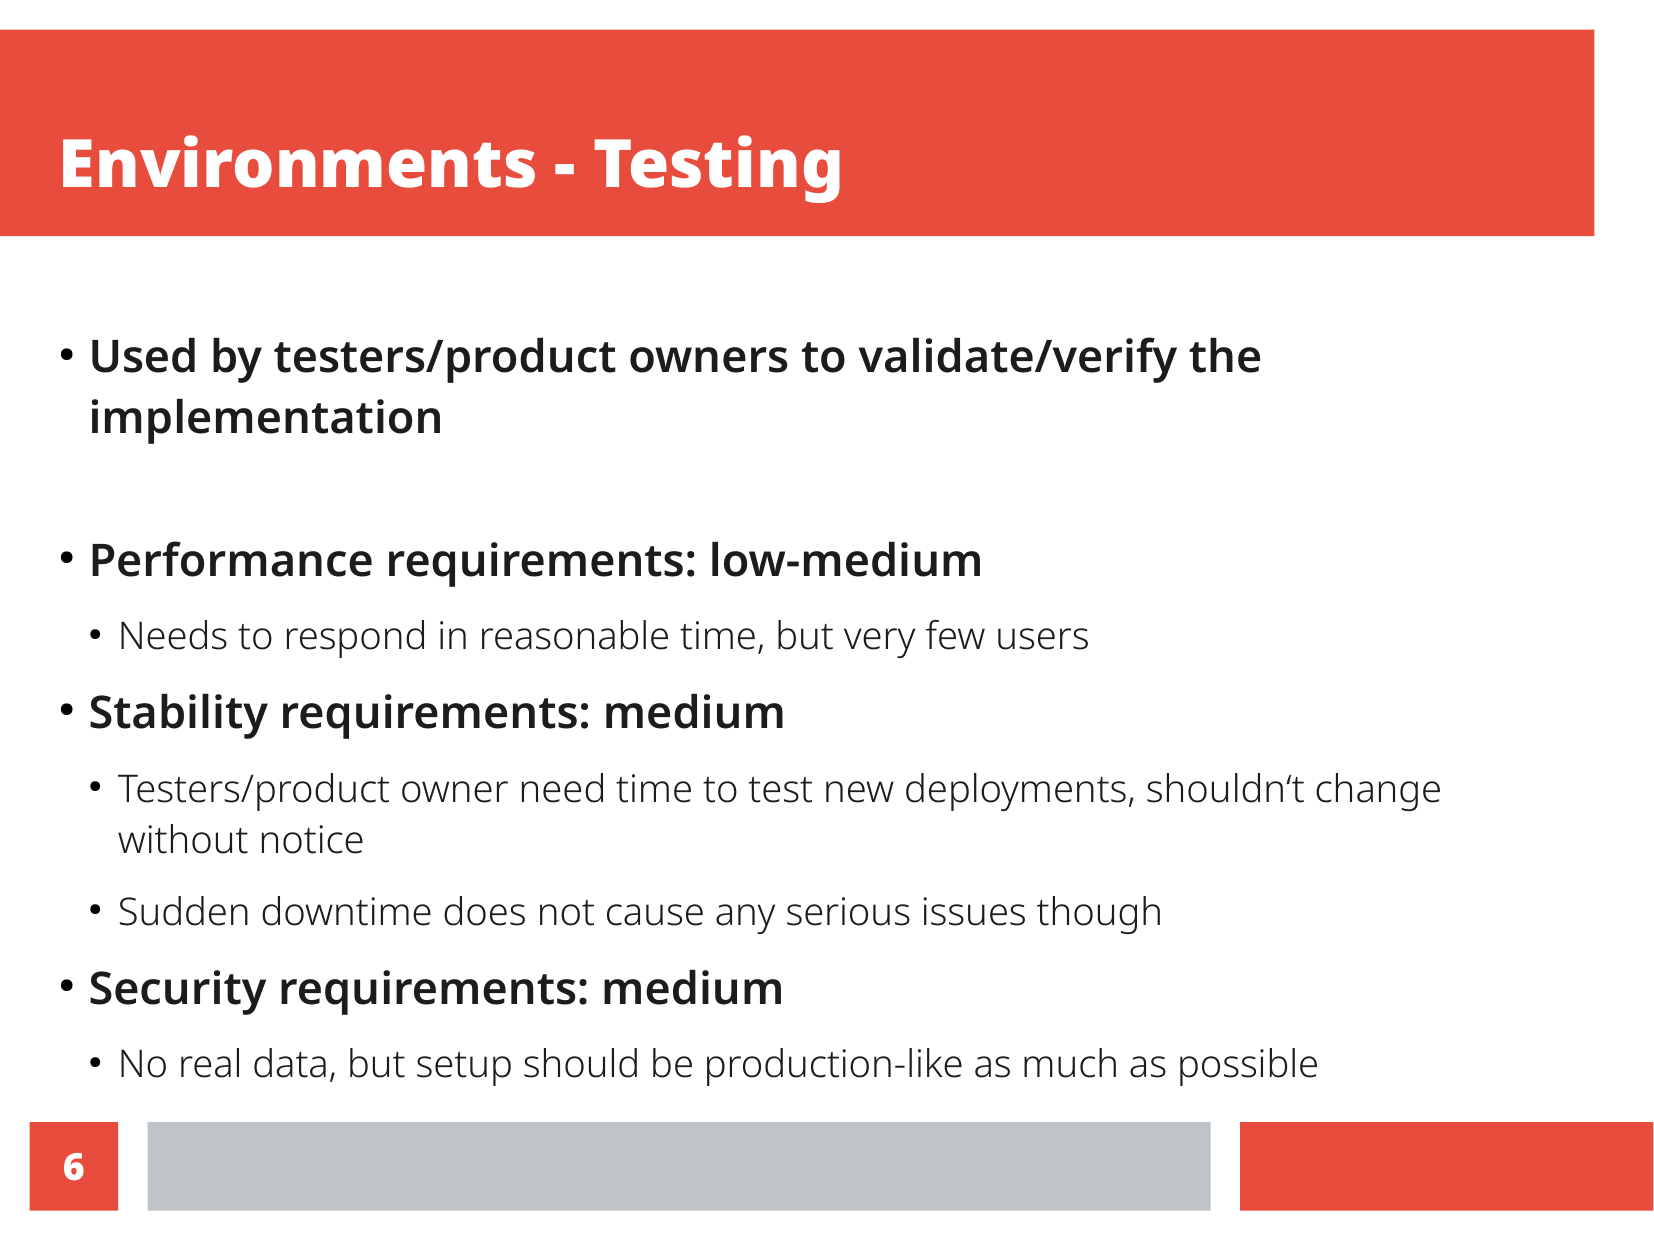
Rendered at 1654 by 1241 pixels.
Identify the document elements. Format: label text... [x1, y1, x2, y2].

title Environments - Testing [59, 59, 1595, 207]
list Used by testers/product owners to validate/verify the implementation Performance requirements: low-medium Needs to respond in reasonable time, but very few users Stability requirements: medium Testers/product owner need time to test new deployments, shouldn‘t change without notice Sudden downtime does not cause any serious issues though Security requirements: medium No real data, but setup should be production-like as much as possible [59, 324, 1565, 1093]
